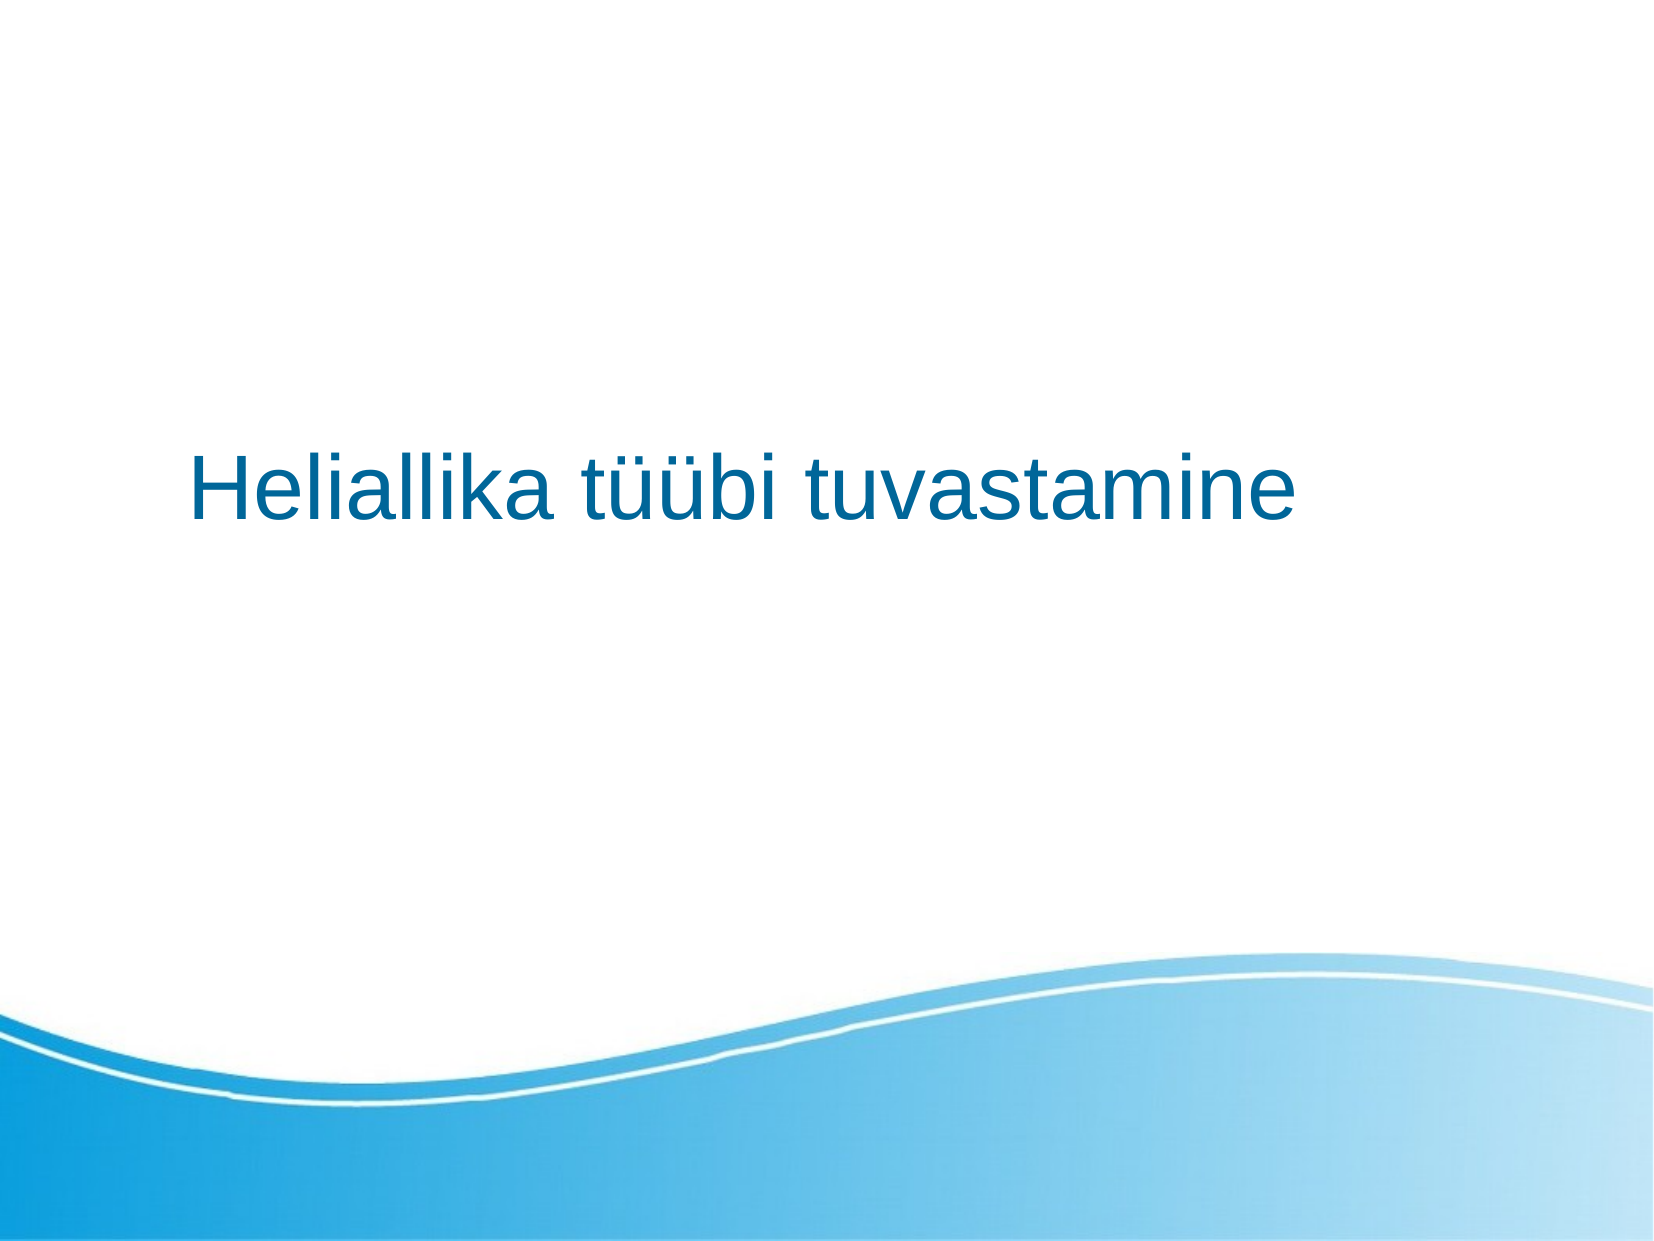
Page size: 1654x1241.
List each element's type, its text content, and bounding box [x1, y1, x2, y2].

picture [0, 952, 1654, 1241]
title Heliallika tüübi tuvastamine [0, 384, 1489, 592]
